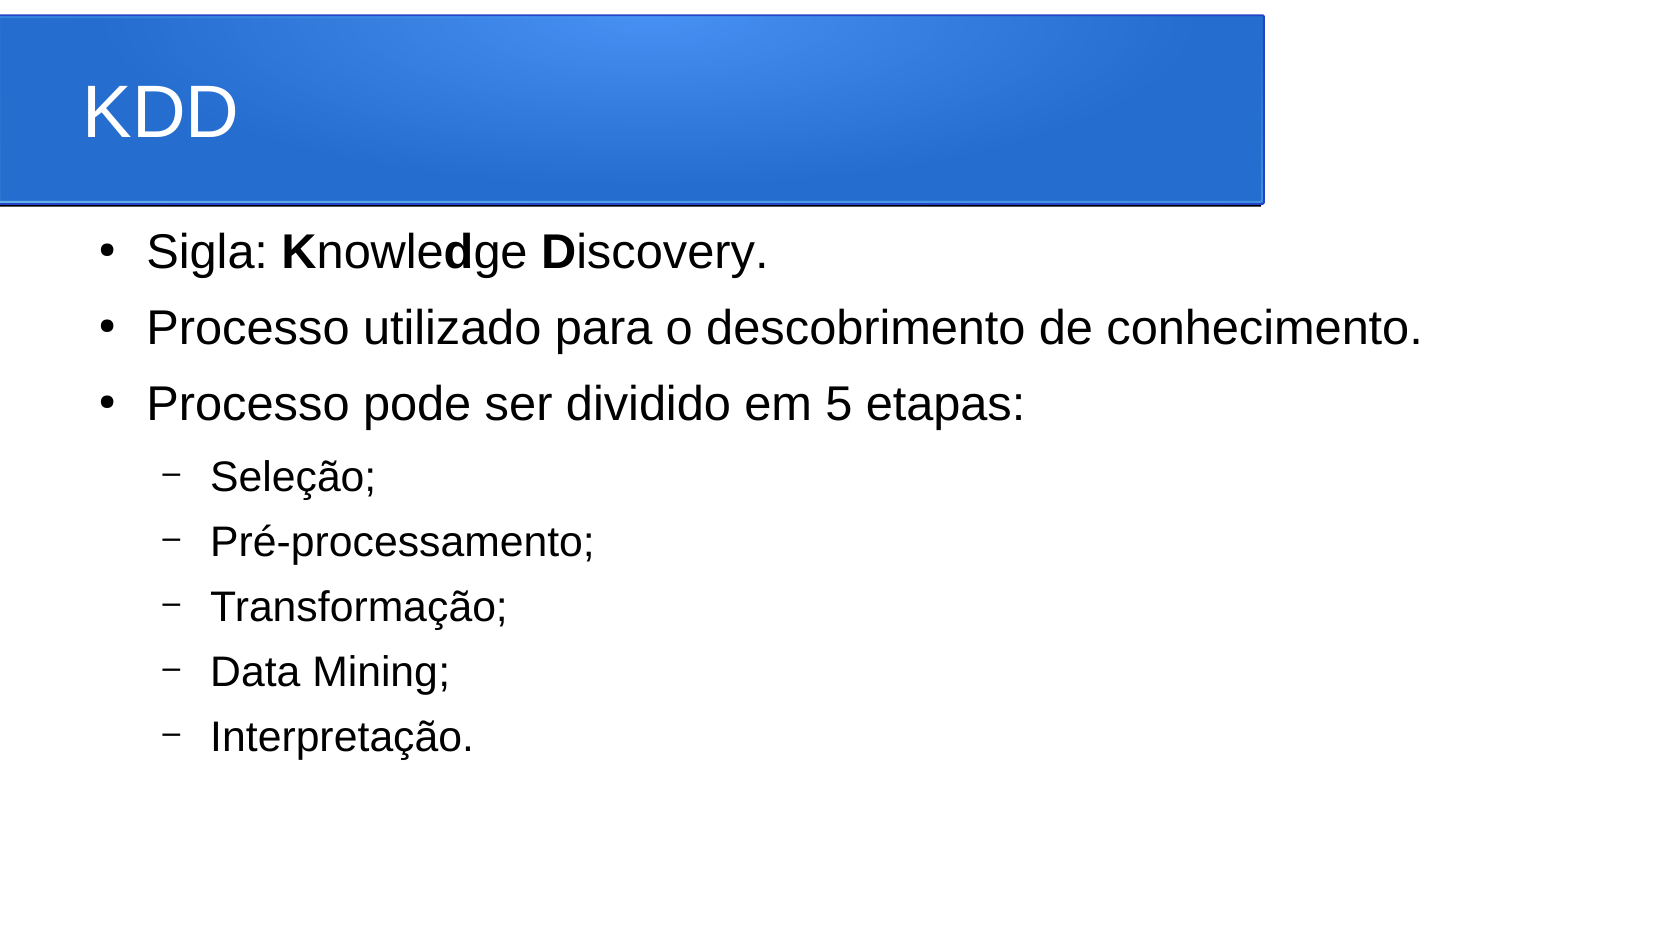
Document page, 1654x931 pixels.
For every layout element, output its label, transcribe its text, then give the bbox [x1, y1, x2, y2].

list Sigla: Knowledge Discovery. Processo utilizado para o descobrimento de conhecimento. Processo pode ser dividido em 5 etapas: Seleção; Pré-processamento; Transformação; Data Mining; Interpretação. [82, 224, 1571, 764]
title KDD [82, 35, 1235, 189]
